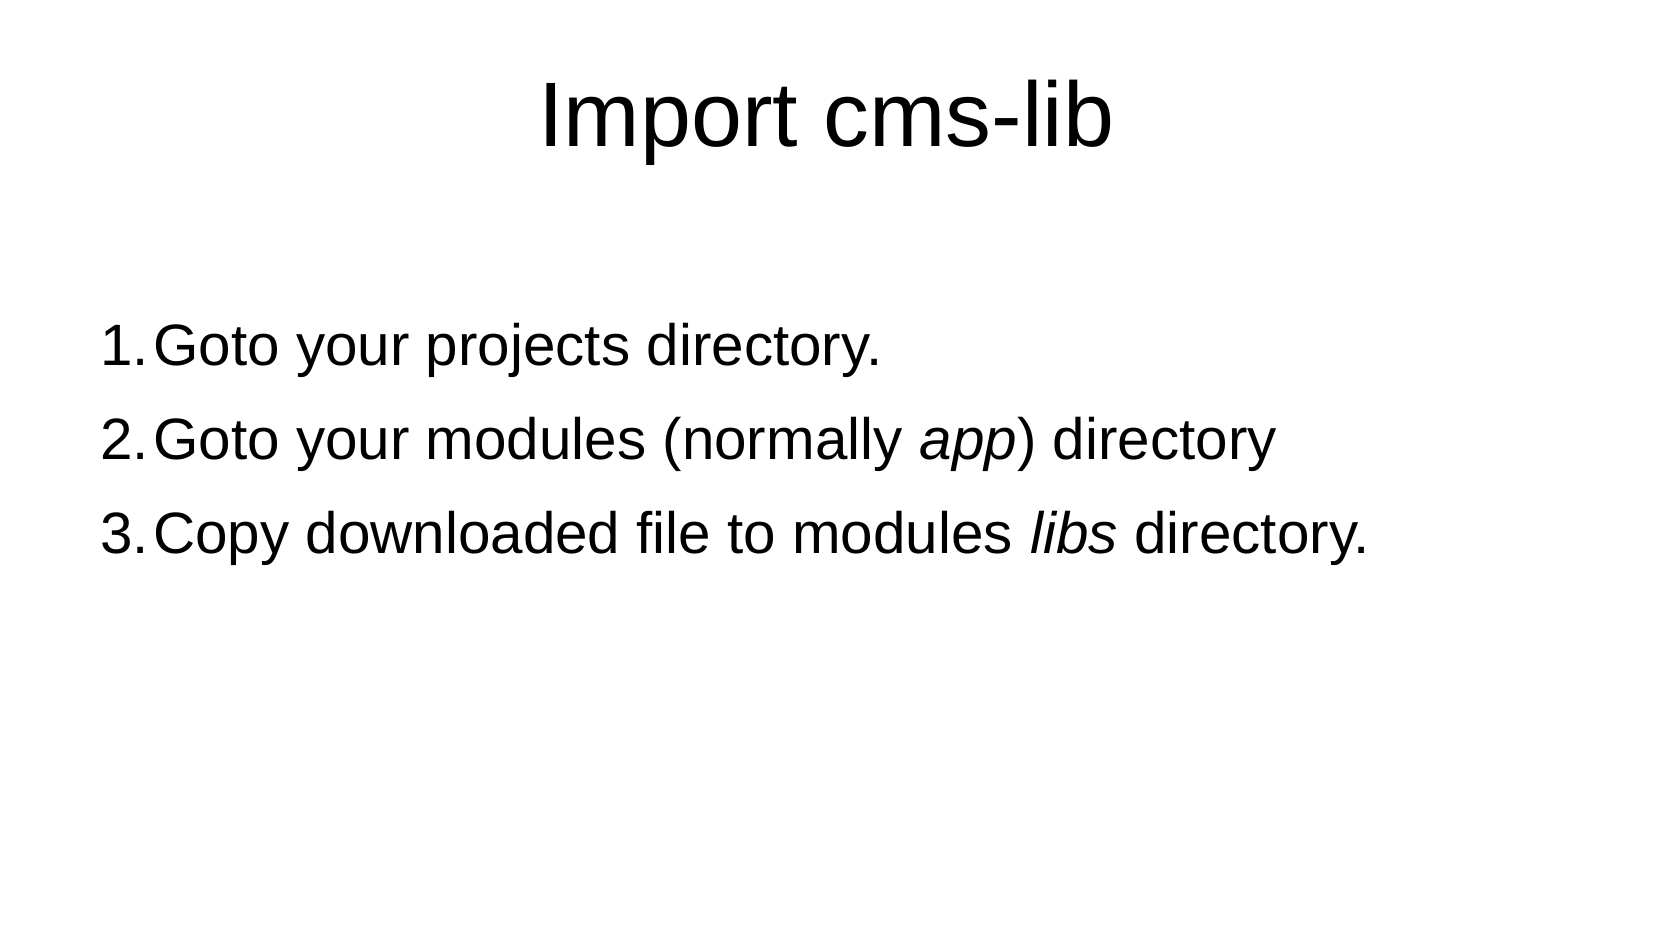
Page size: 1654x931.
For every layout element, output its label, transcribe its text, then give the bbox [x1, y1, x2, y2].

title Import cms-lib [82, 37, 1571, 193]
list Goto your projects directory. Goto your modules (normally app) directory Copy downloaded file to modules libs directory. [82, 217, 1571, 758]
